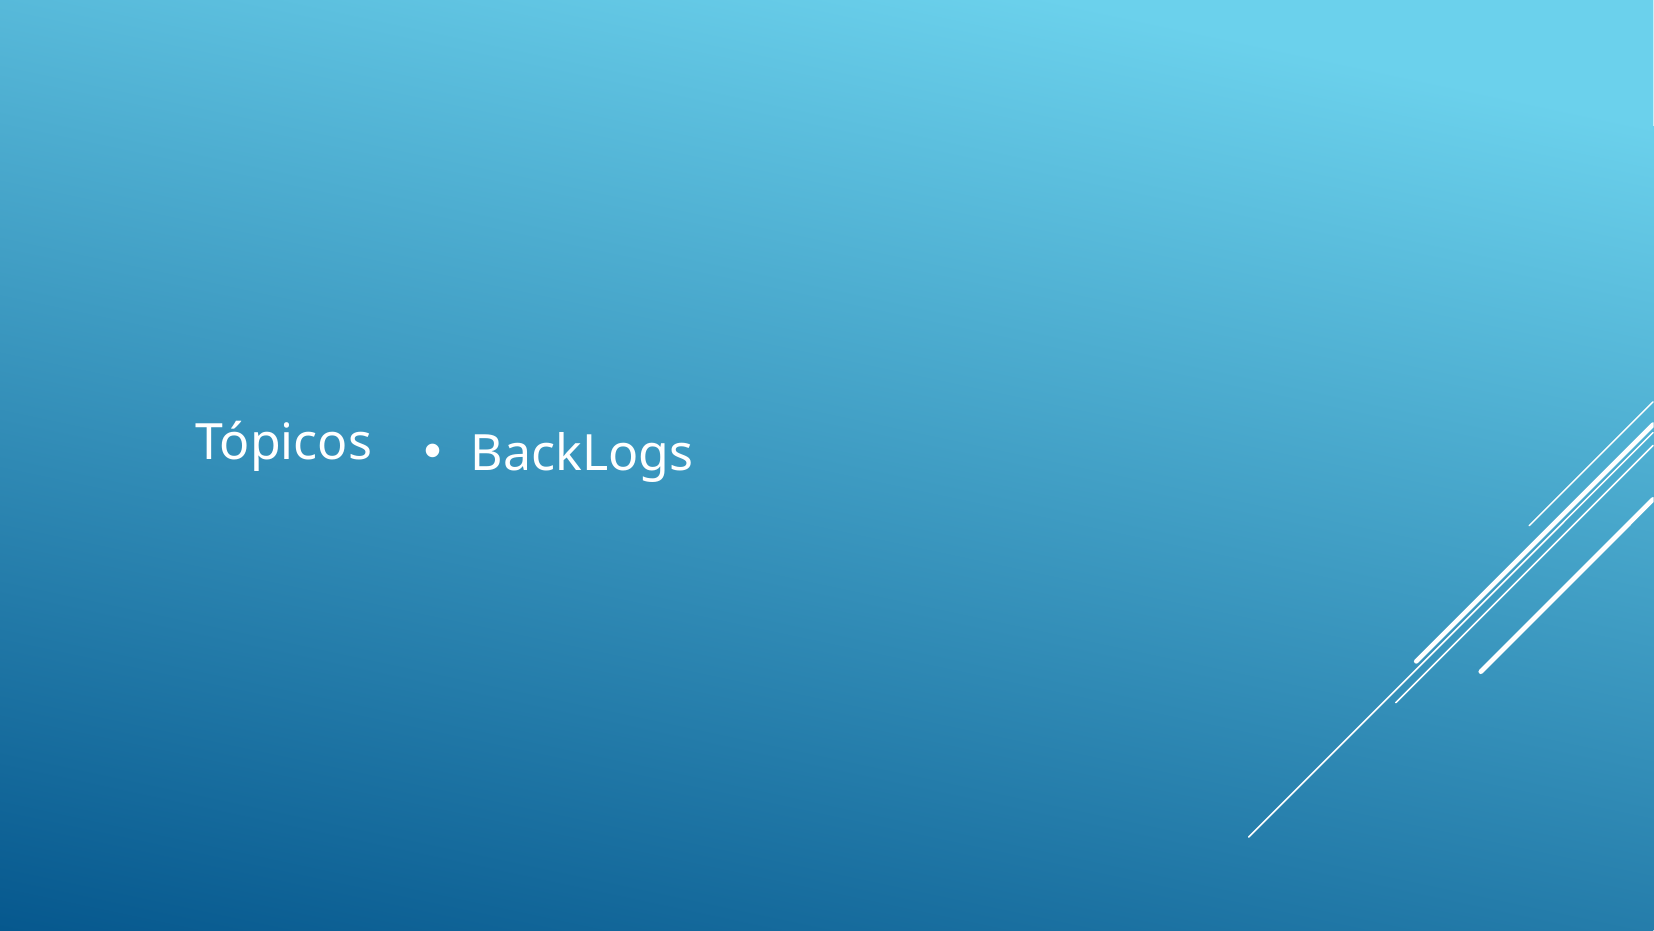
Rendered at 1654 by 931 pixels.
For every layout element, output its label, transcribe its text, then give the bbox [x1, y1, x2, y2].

text_box Tópicos [180, 402, 413, 478]
text_box BackLogs [409, 412, 1613, 488]
